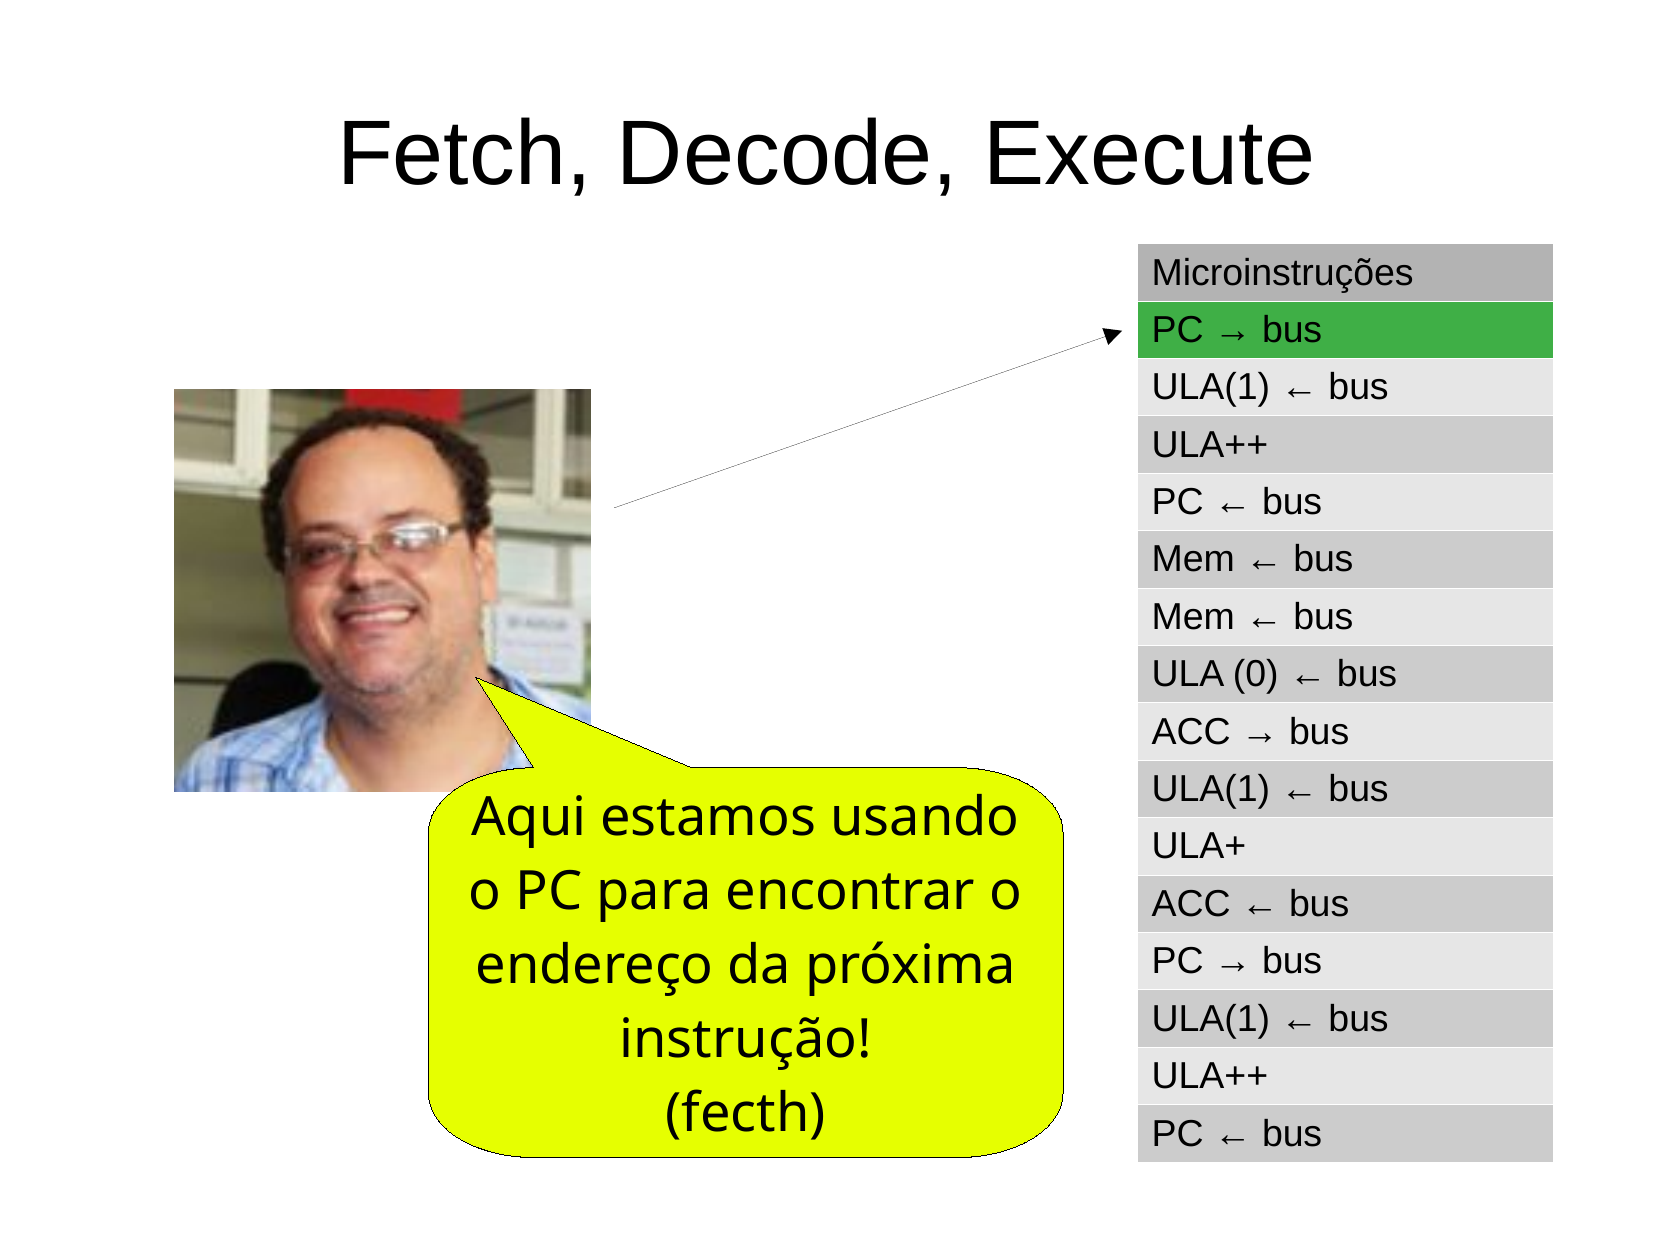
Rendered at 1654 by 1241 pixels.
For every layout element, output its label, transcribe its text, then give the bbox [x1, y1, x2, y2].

table_cell ULA(1) ← bus [1138, 990, 1553, 1047]
table_cell ULA++ [1138, 416, 1553, 473]
title Fetch, Decode, Execute [82, 49, 1571, 257]
table_cell ULA (0) ← bus [1138, 646, 1553, 702]
table_cell PC ← bus [1138, 474, 1553, 530]
table_header Microinstruções [1138, 244, 1553, 301]
table_cell Mem ← bus [1138, 531, 1553, 588]
table_cell PC → bus [1138, 302, 1553, 358]
table_cell ACC ← bus [1138, 876, 1553, 932]
table_cell ULA++ [1138, 1048, 1553, 1104]
table_cell ACC → bus [1138, 703, 1553, 760]
table_cell PC ← bus [1138, 1105, 1553, 1162]
table_cell PC → bus [1138, 933, 1553, 989]
text_box Aqui estamos usando o PC para encontrar o endereço da próxima instrução! (fecth) [428, 677, 1064, 1158]
table_cell Mem ← bus [1138, 589, 1553, 645]
table_cell ULA+ [1138, 818, 1553, 875]
table_cell ULA(1) ← bus [1138, 761, 1553, 817]
table_cell ULA(1) ← bus [1138, 359, 1553, 415]
picture [174, 389, 591, 792]
